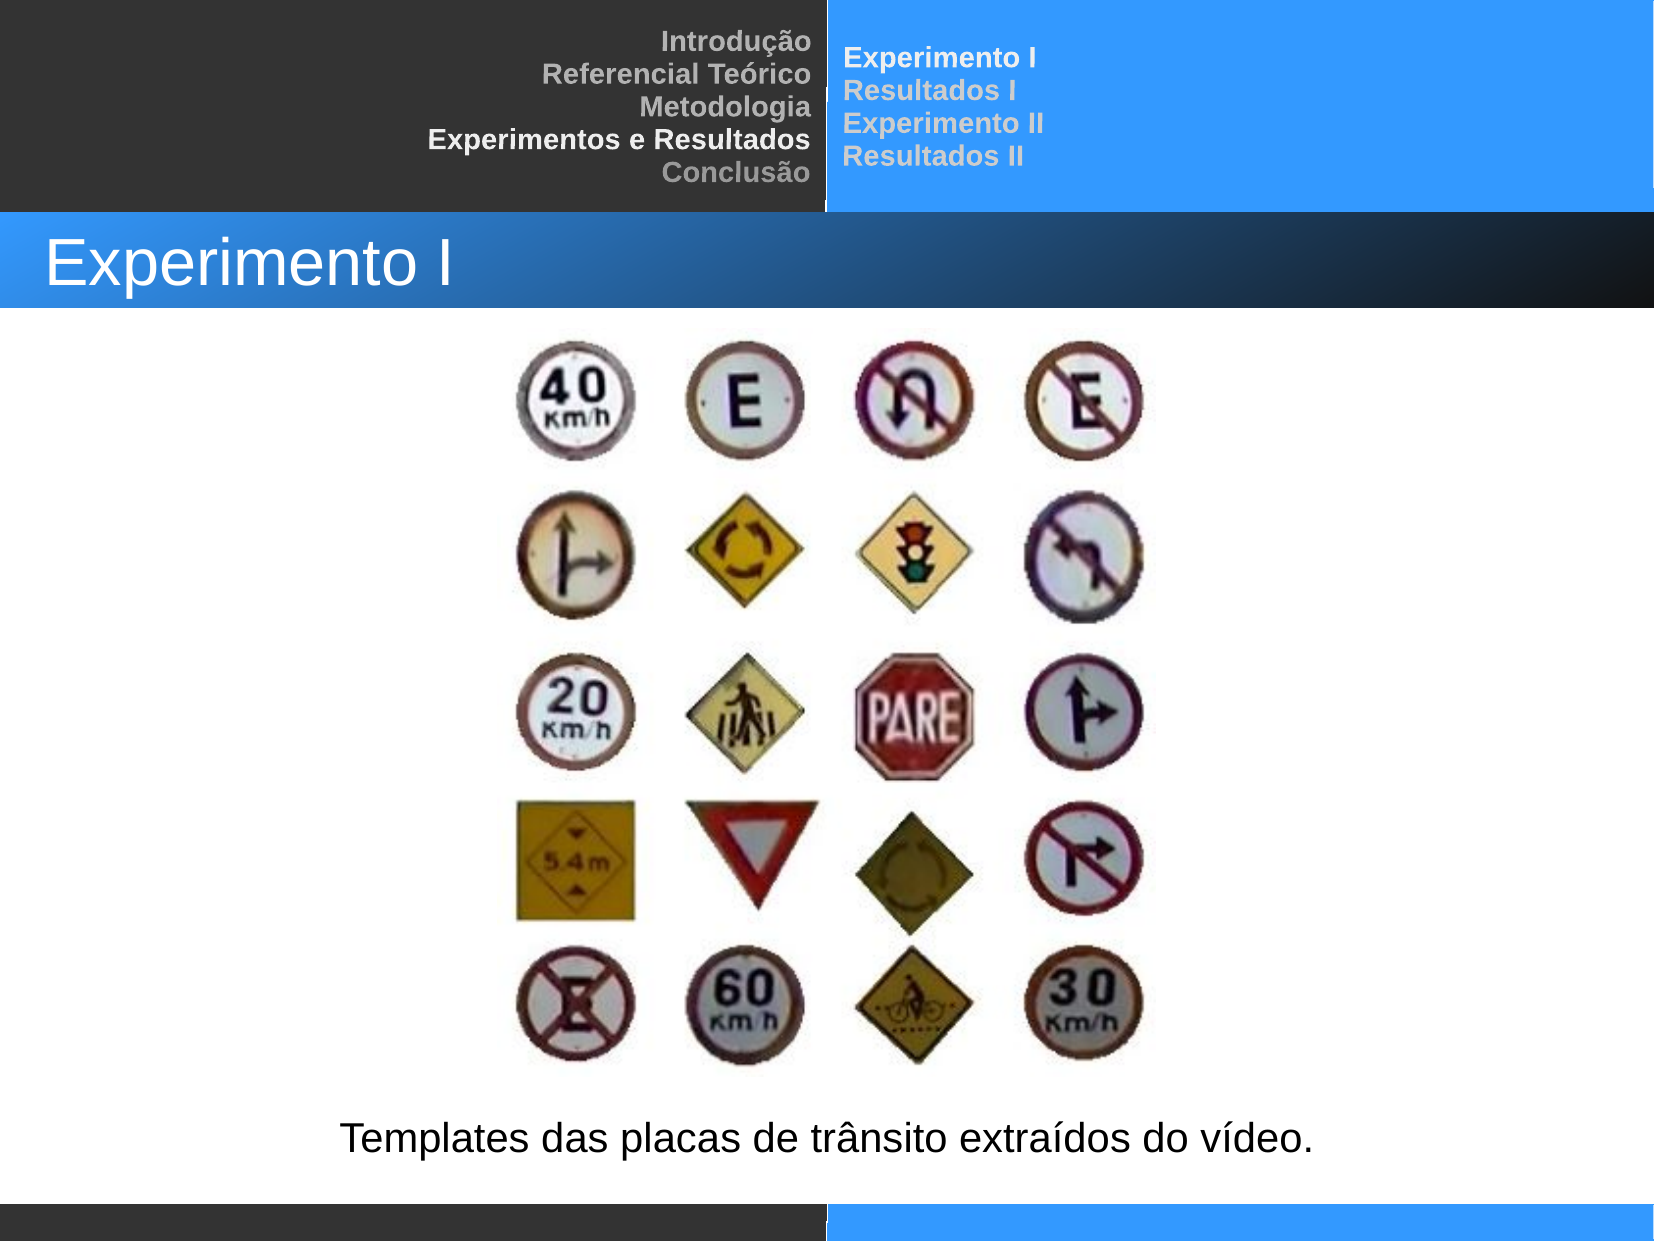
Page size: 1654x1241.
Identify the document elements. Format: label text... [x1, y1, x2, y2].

text_box Templates das placas de trânsito extraídos do vídeo. [324, 1107, 1329, 1170]
text_box Experimento I Resultados I Experimento II Resultados II [827, 0, 1654, 212]
picture [497, 328, 1156, 1077]
text_box [0, 1204, 827, 1241]
text_box Introdução Referencial Teórico Metodologia Experimentos e Resultados Conclusão [0, 0, 827, 212]
text_box [827, 1204, 1654, 1241]
text_box Experimento I [0, 212, 1654, 308]
